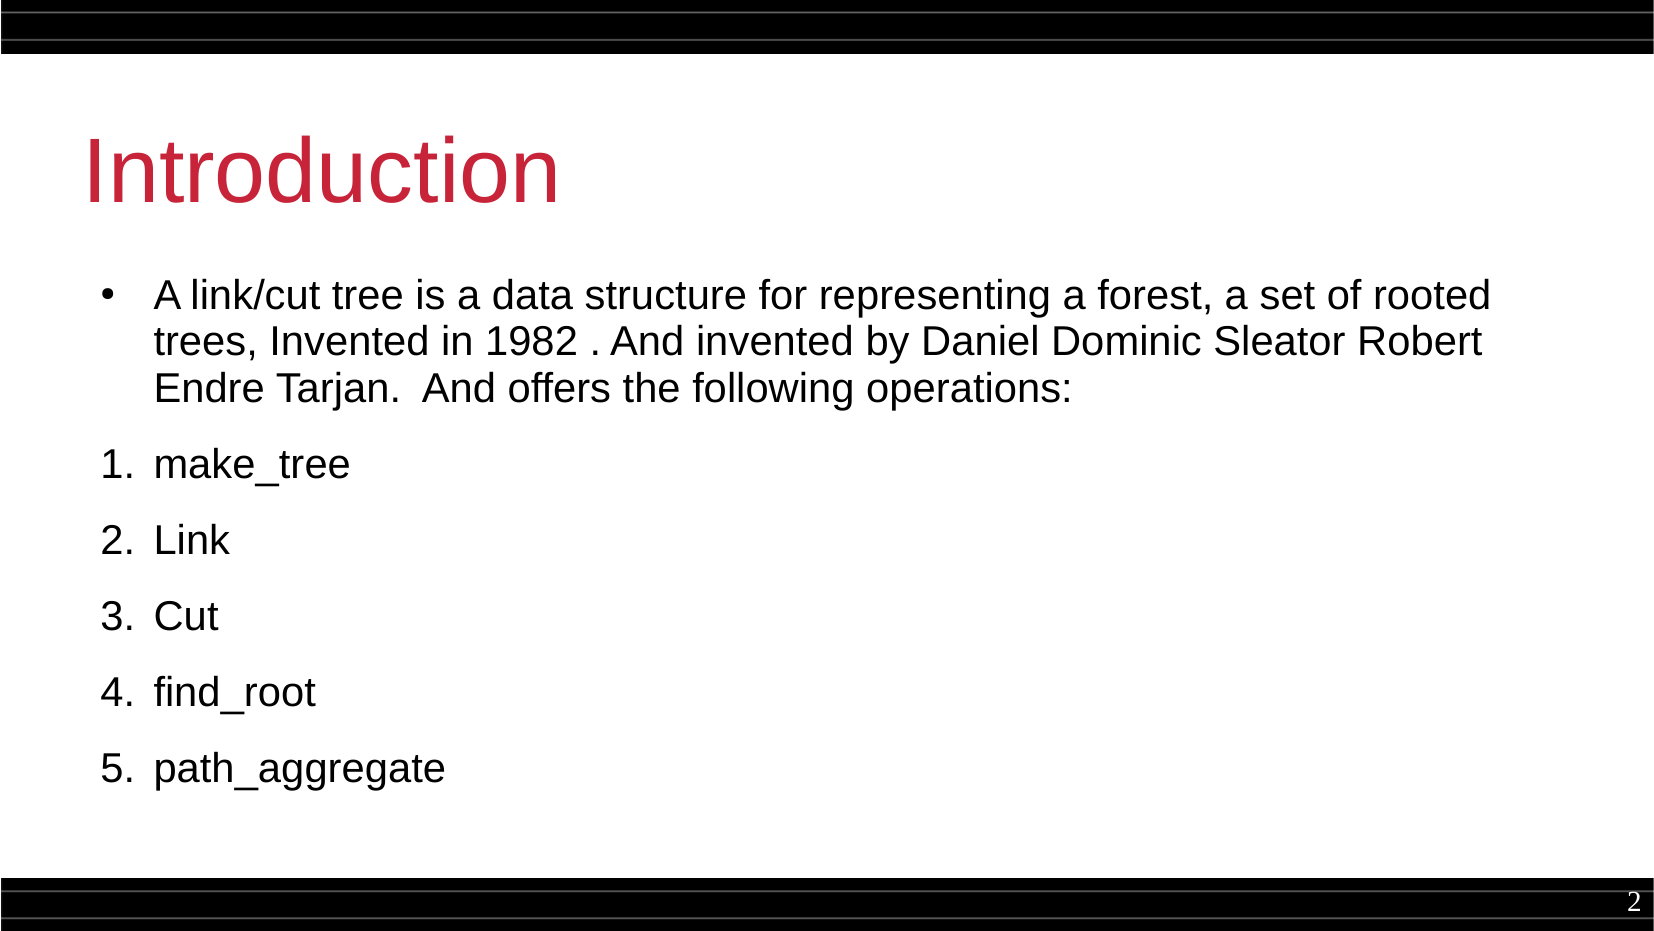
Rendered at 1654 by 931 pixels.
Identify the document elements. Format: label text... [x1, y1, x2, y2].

title Introduction [82, 92, 1571, 249]
text_box [82, 271, 1571, 851]
picture [1, 0, 1654, 54]
picture [1, 878, 1654, 931]
